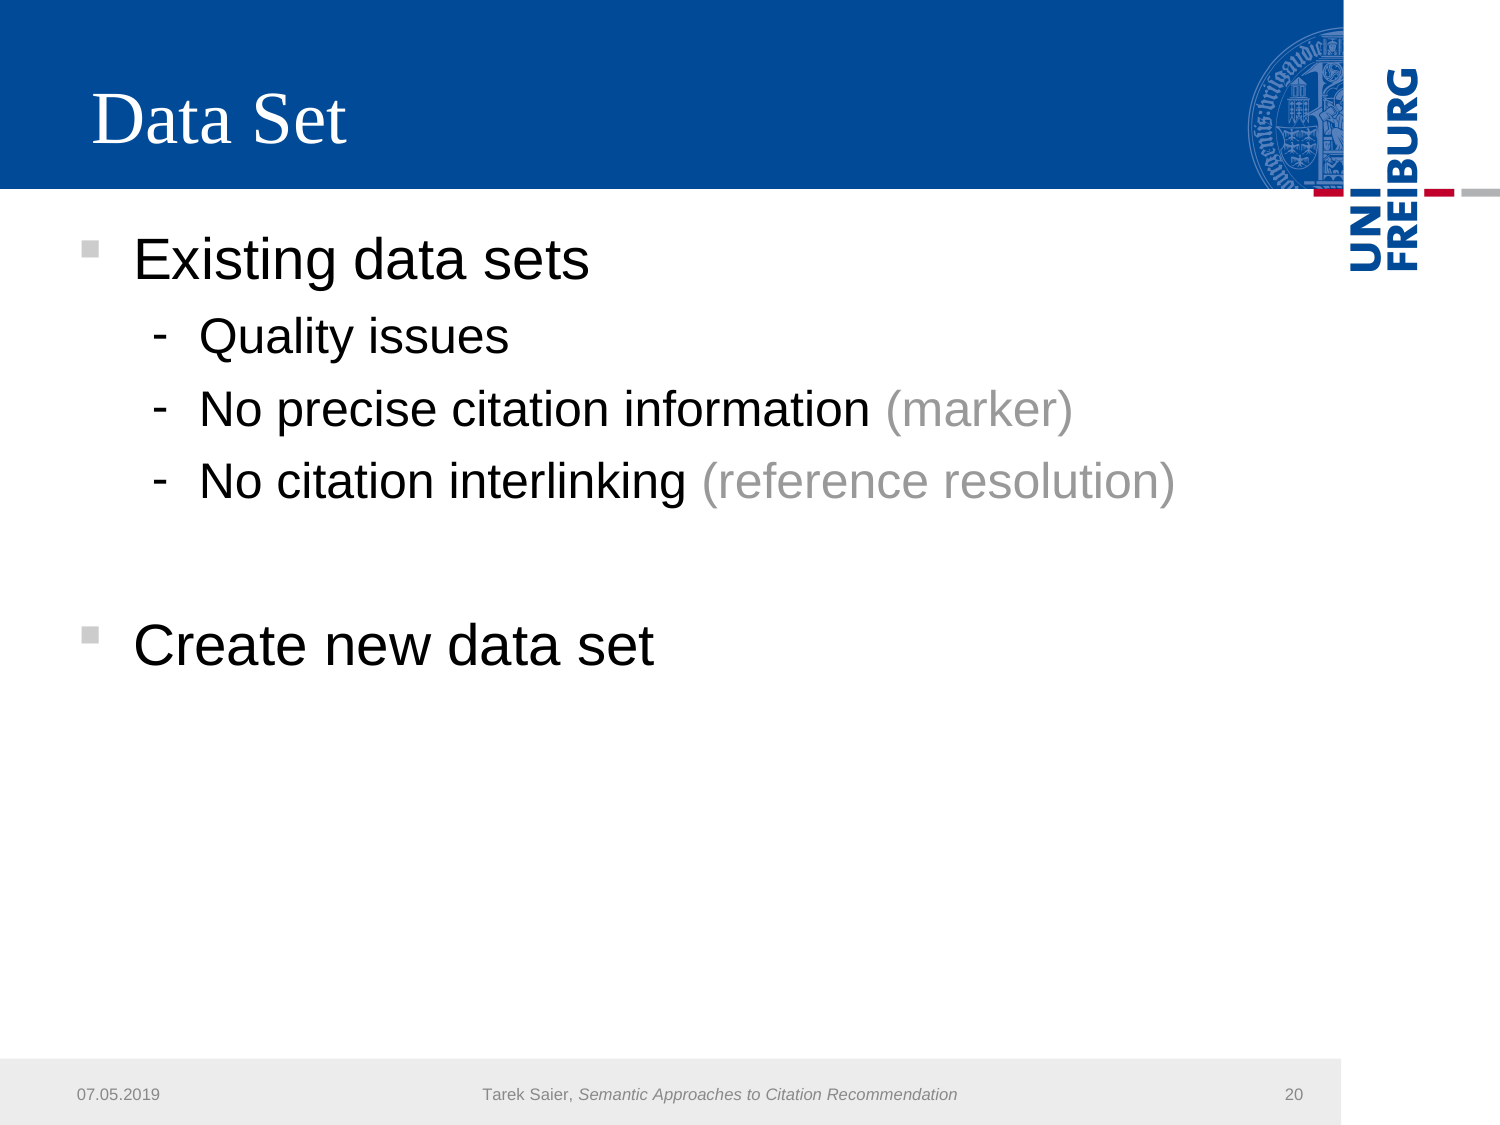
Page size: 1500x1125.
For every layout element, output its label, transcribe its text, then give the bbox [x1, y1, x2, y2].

picture [0, 0, 1500, 271]
list Existing data sets Quality issues No precise citation information (marker) No citation interlinking (reference resolution) Create new data set [76, 221, 1341, 1009]
title Data Set [76, 49, 1235, 178]
